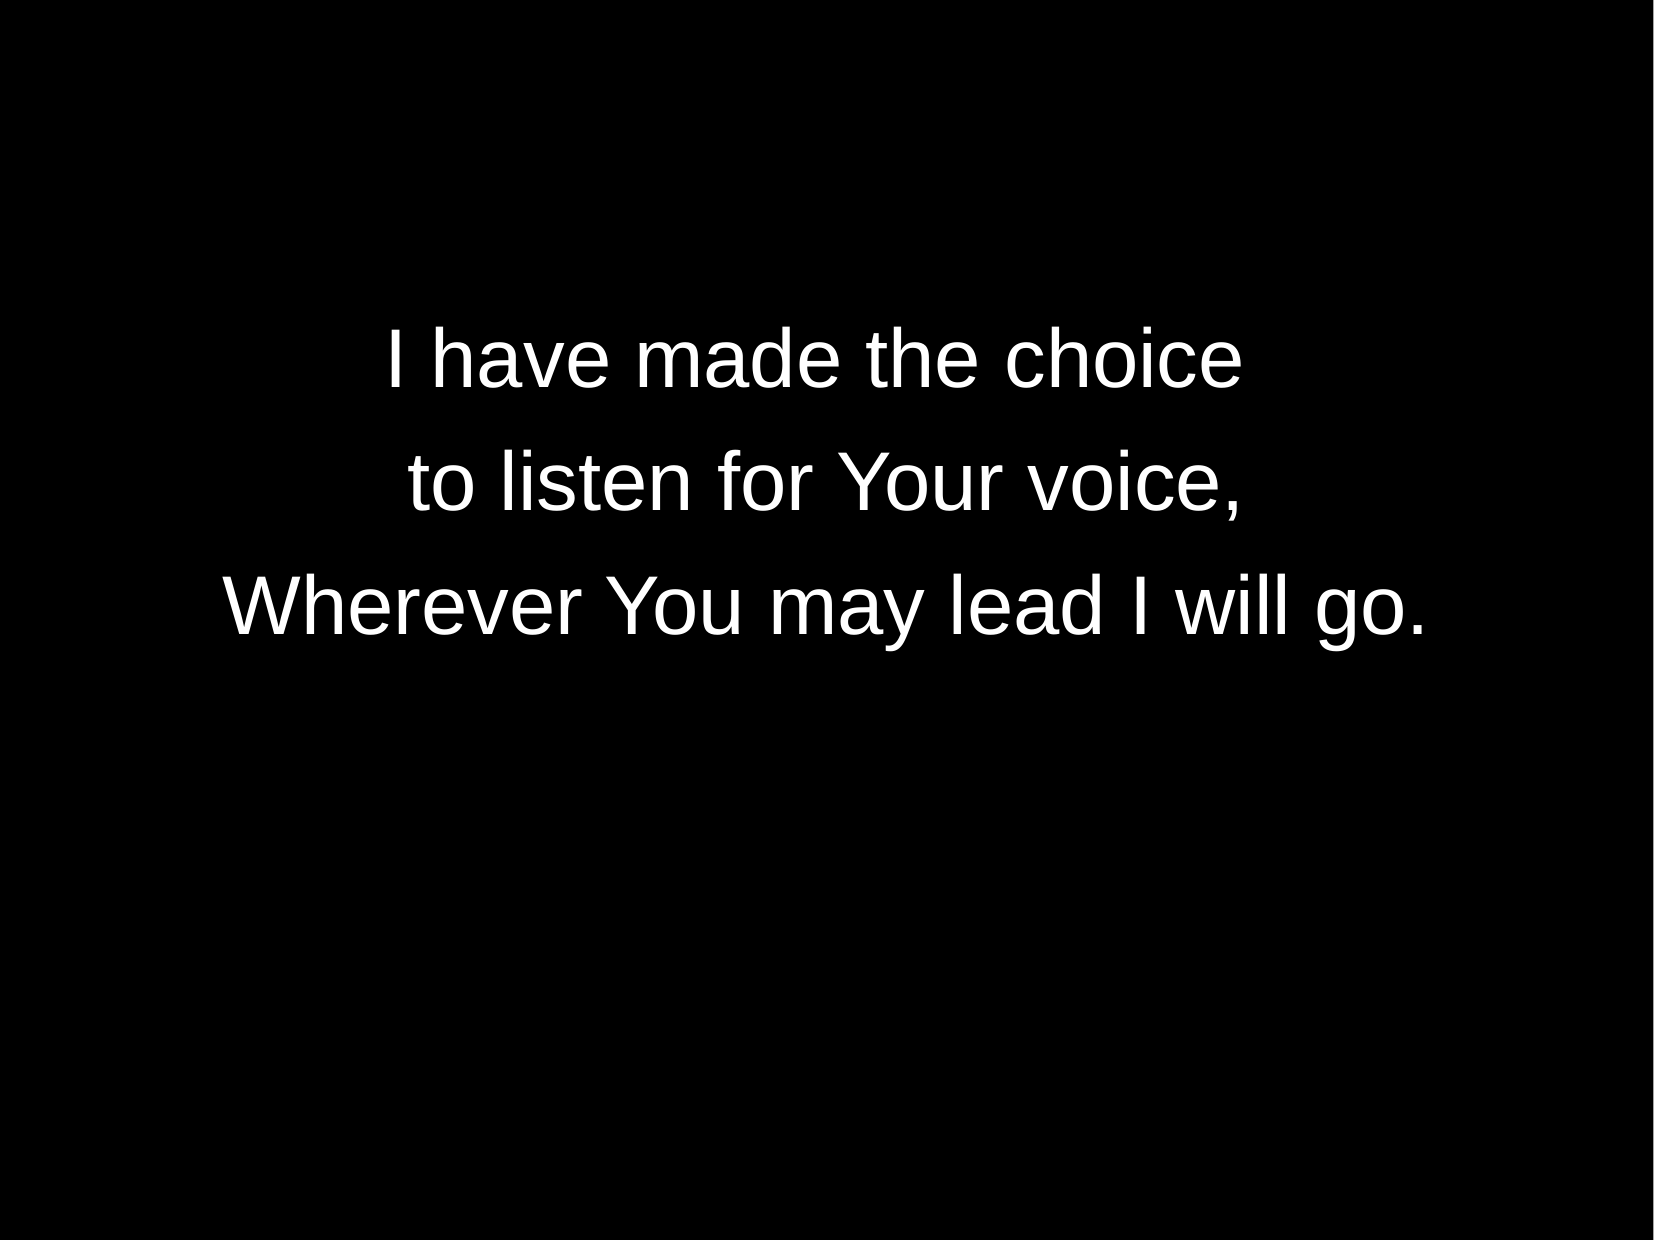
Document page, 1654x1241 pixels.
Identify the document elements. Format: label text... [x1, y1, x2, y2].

list I have made the choice to listen for Your voice, Wherever You may lead I will go. [0, 306, 1654, 1026]
